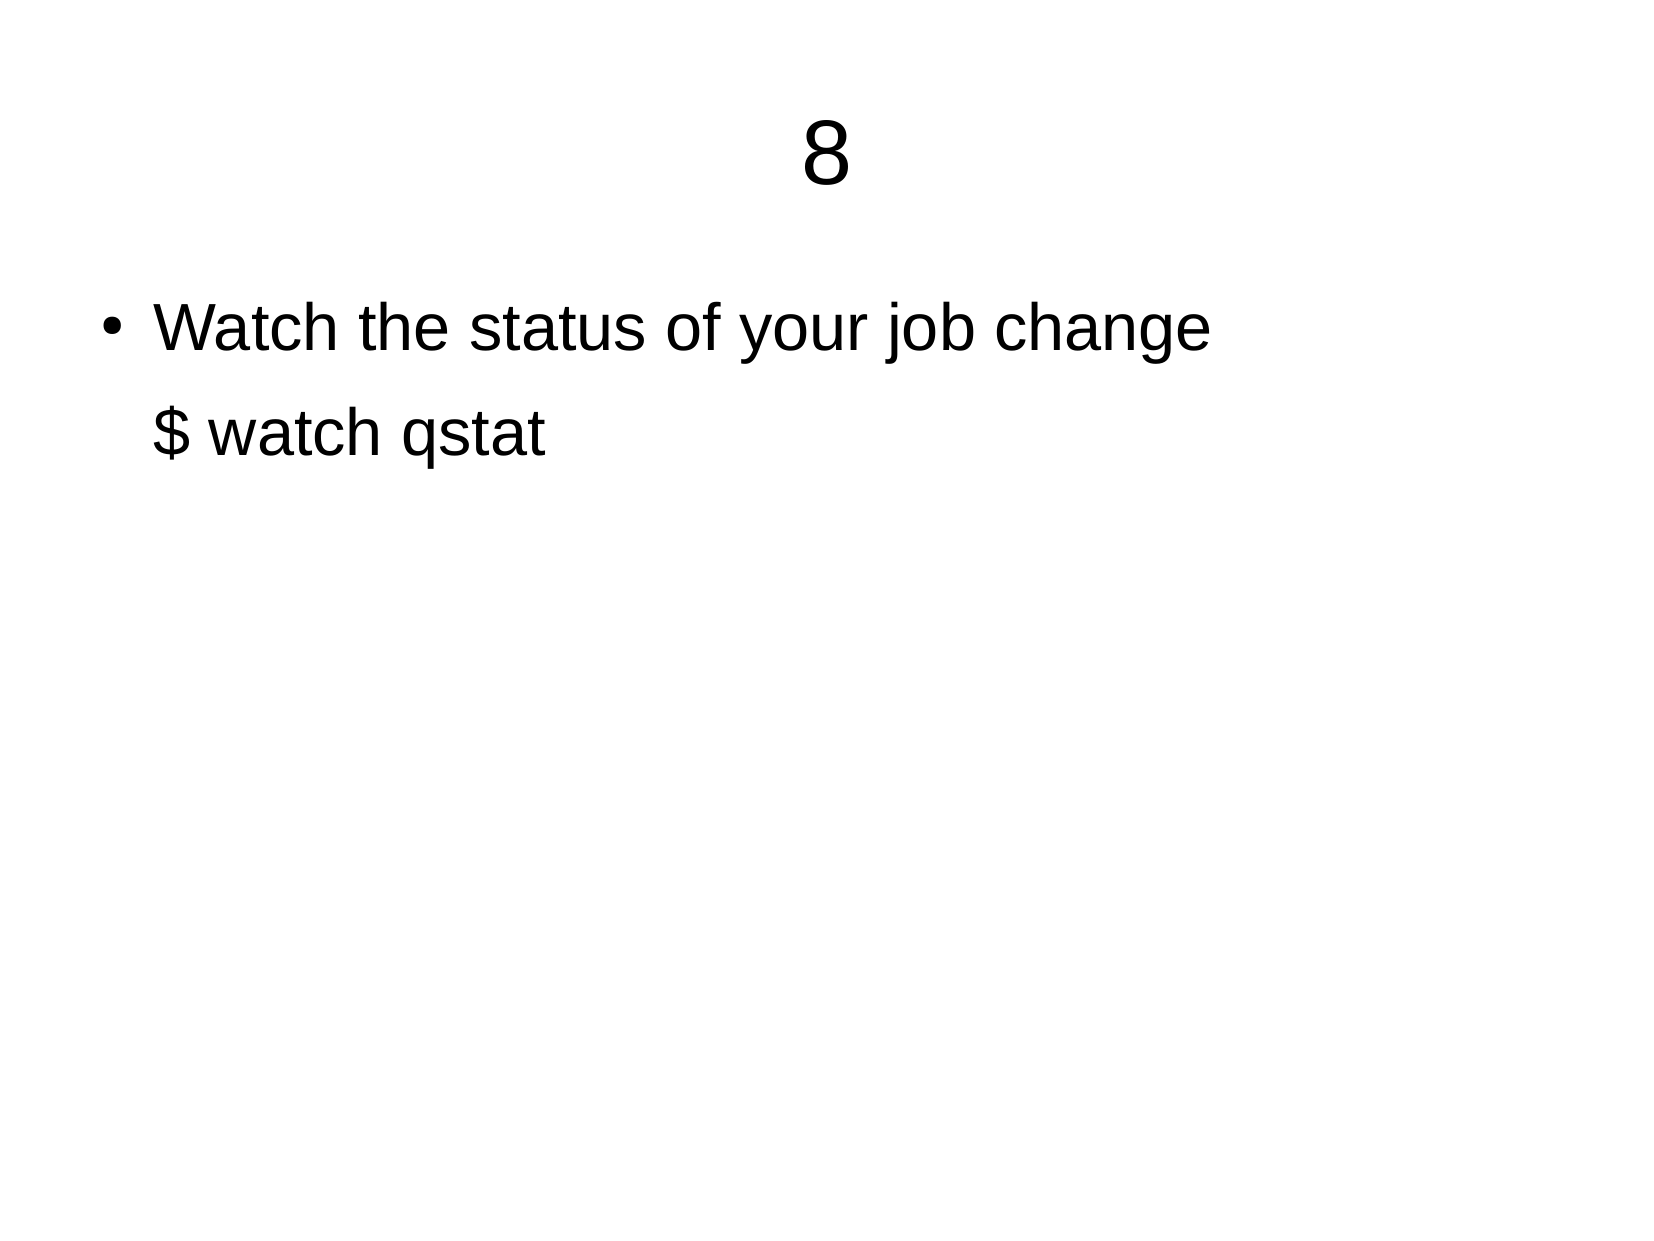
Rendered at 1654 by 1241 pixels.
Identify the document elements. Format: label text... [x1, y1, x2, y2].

title 8 [82, 49, 1571, 257]
list Watch the status of your job change $ watch qstat [82, 290, 1571, 1010]
